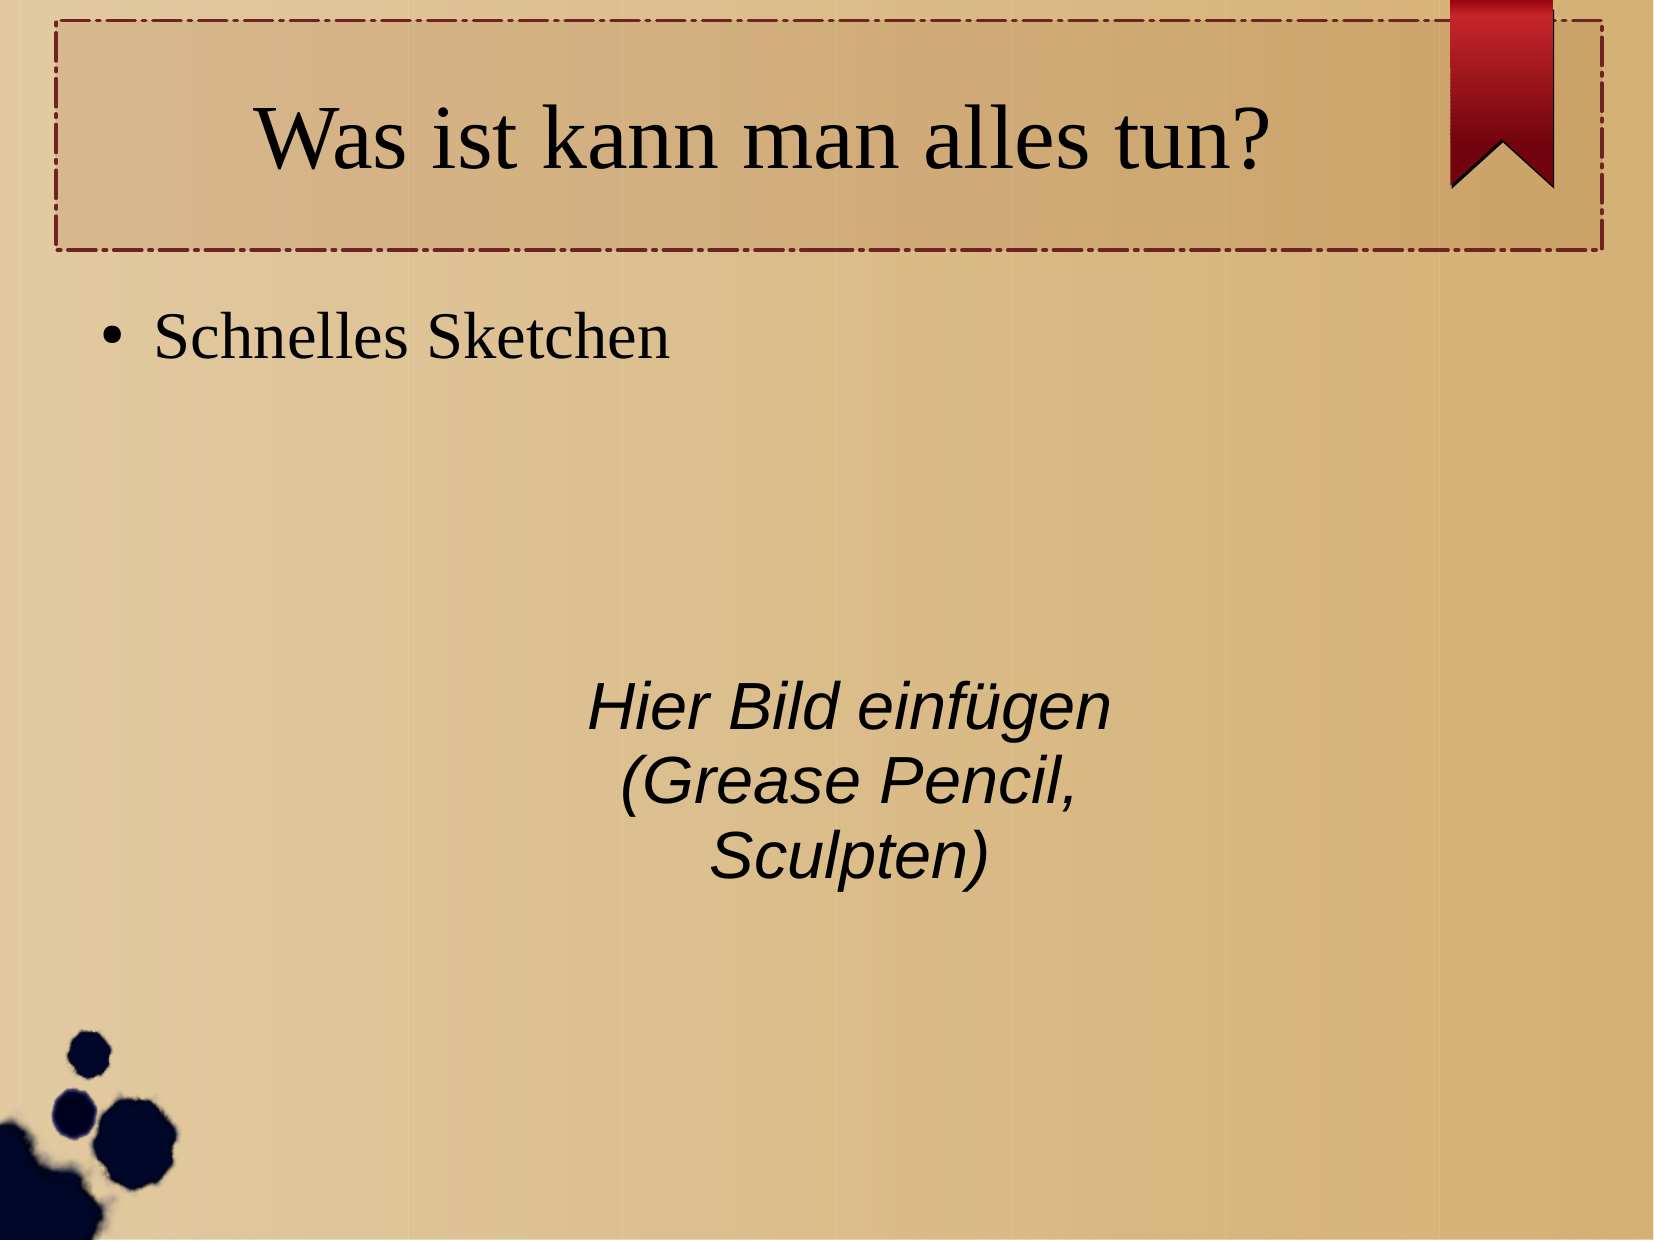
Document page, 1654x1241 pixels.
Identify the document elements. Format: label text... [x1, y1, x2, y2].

title Was ist kann man alles tun? [82, 47, 1412, 229]
text_box Hier Bild einfügen (Grease Pencil, Sculpten) [507, 661, 1193, 976]
list Schnelles Sketchen [82, 299, 1571, 438]
